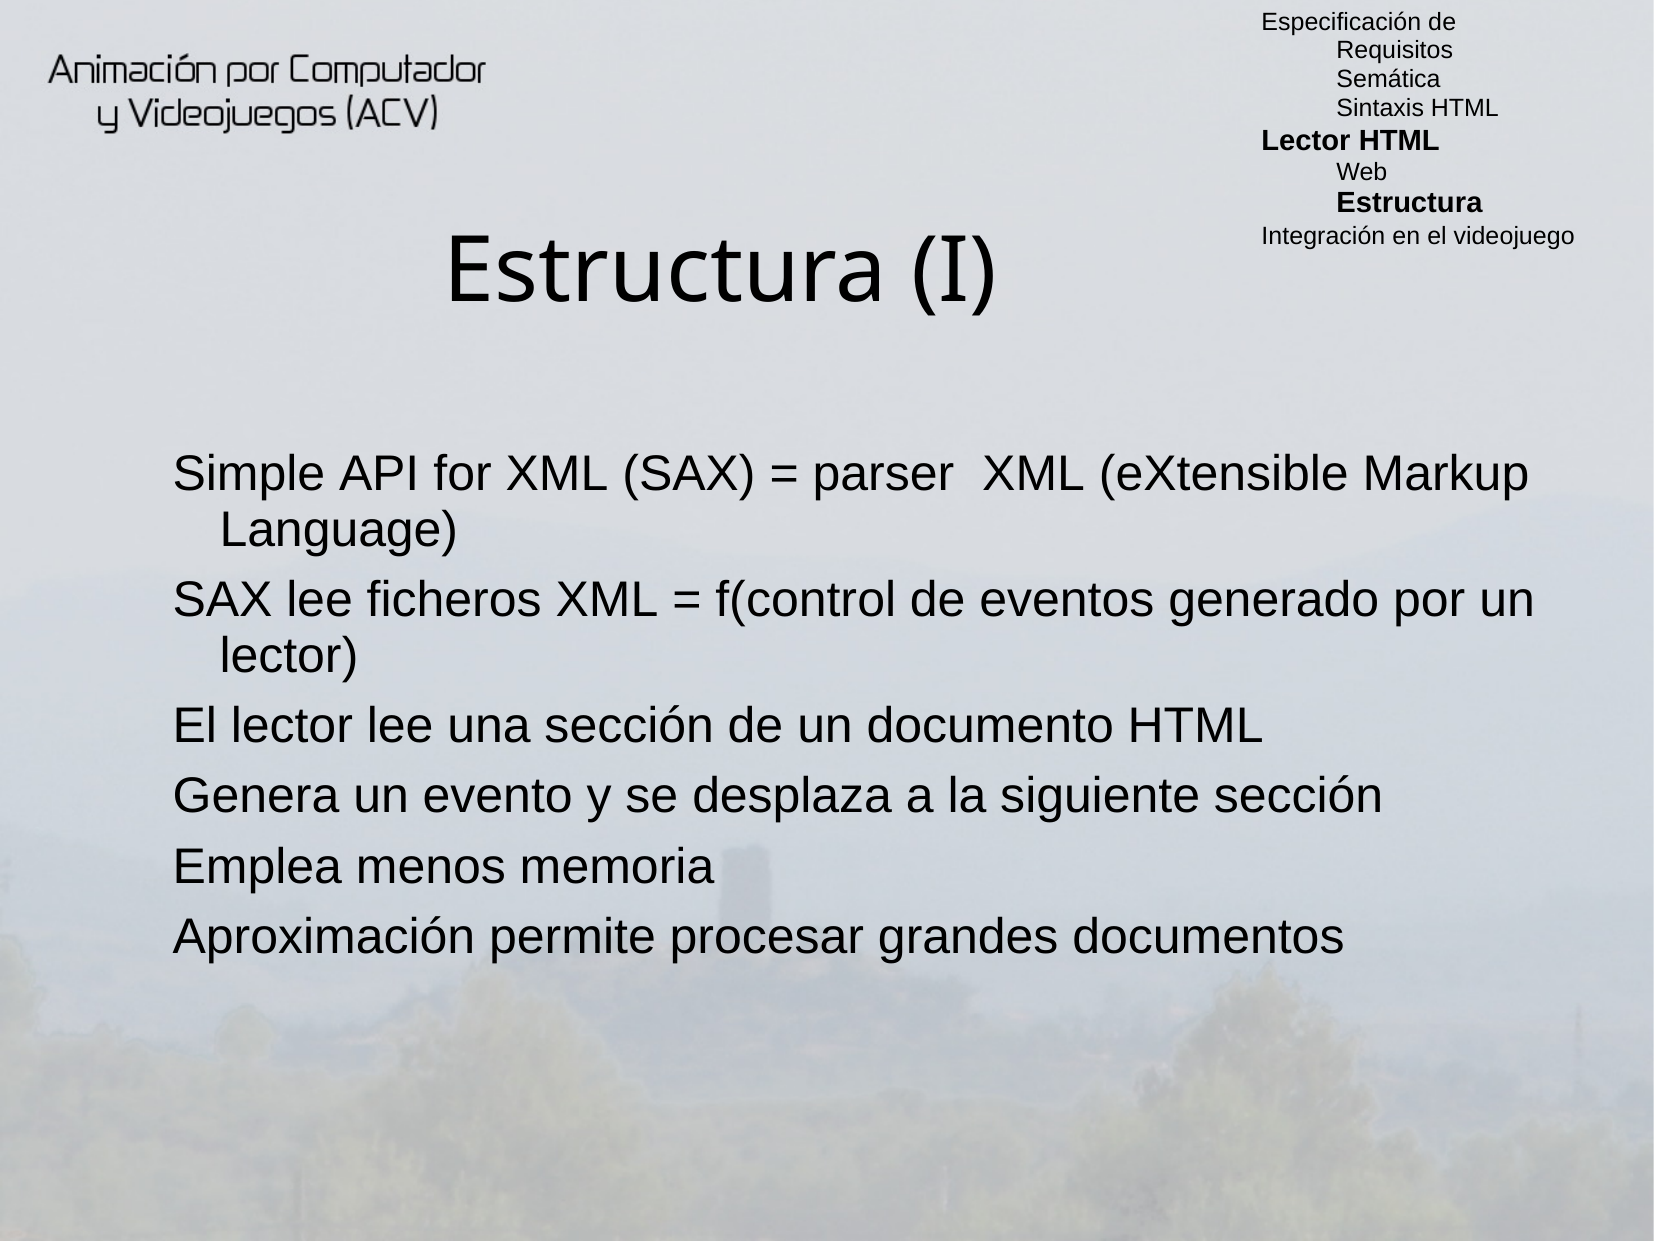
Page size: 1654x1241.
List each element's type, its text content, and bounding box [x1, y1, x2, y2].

list Simple API for XML (SAX) = parser XML (eXtensible Markup Language) SAX lee ficheros XML = f(control de eventos generado por un lector) El lector lee una sección de un documento HTML Genera un evento y se desplaza a la siguiente sección Emplea menos memoria Aproximación permite procesar grandes documentos [82, 358, 1595, 1149]
title Estructura (I) [83, 169, 1359, 362]
picture [0, 0, 1654, 1241]
text_box Especificación de Requisitos Semática Sintaxis HTML Lector HTML Web Estructura Integración en el videojuego [1171, 0, 1653, 326]
